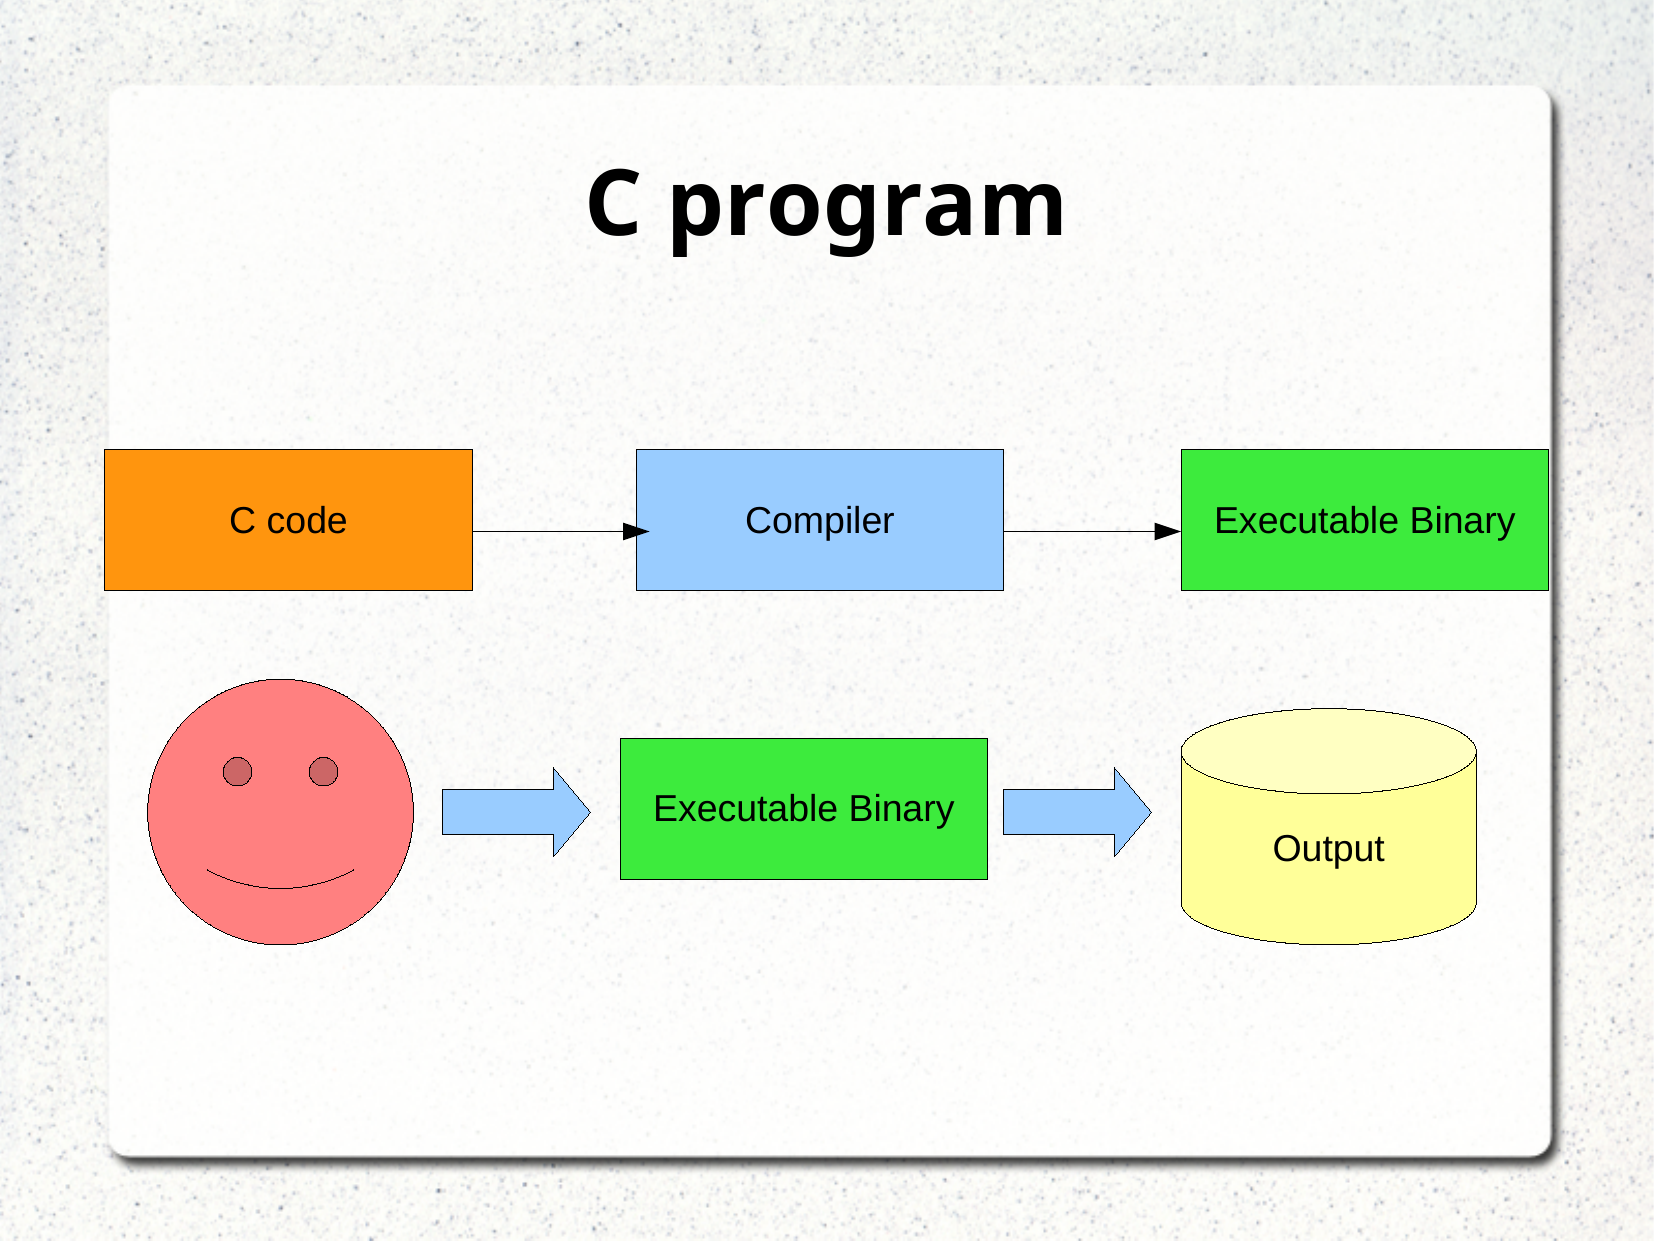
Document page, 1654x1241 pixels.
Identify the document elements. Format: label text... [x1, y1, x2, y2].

text_box Executable Binary [620, 738, 988, 880]
text_box Output [1181, 754, 1477, 945]
text_box [442, 767, 591, 857]
picture [0, 0, 1654, 1241]
text_box [1003, 767, 1152, 857]
title C program [118, 96, 1536, 304]
text_box [147, 679, 414, 945]
text_box C code [104, 449, 473, 591]
text_box Compiler [636, 449, 1004, 591]
text_box Executable Binary [1181, 449, 1549, 591]
